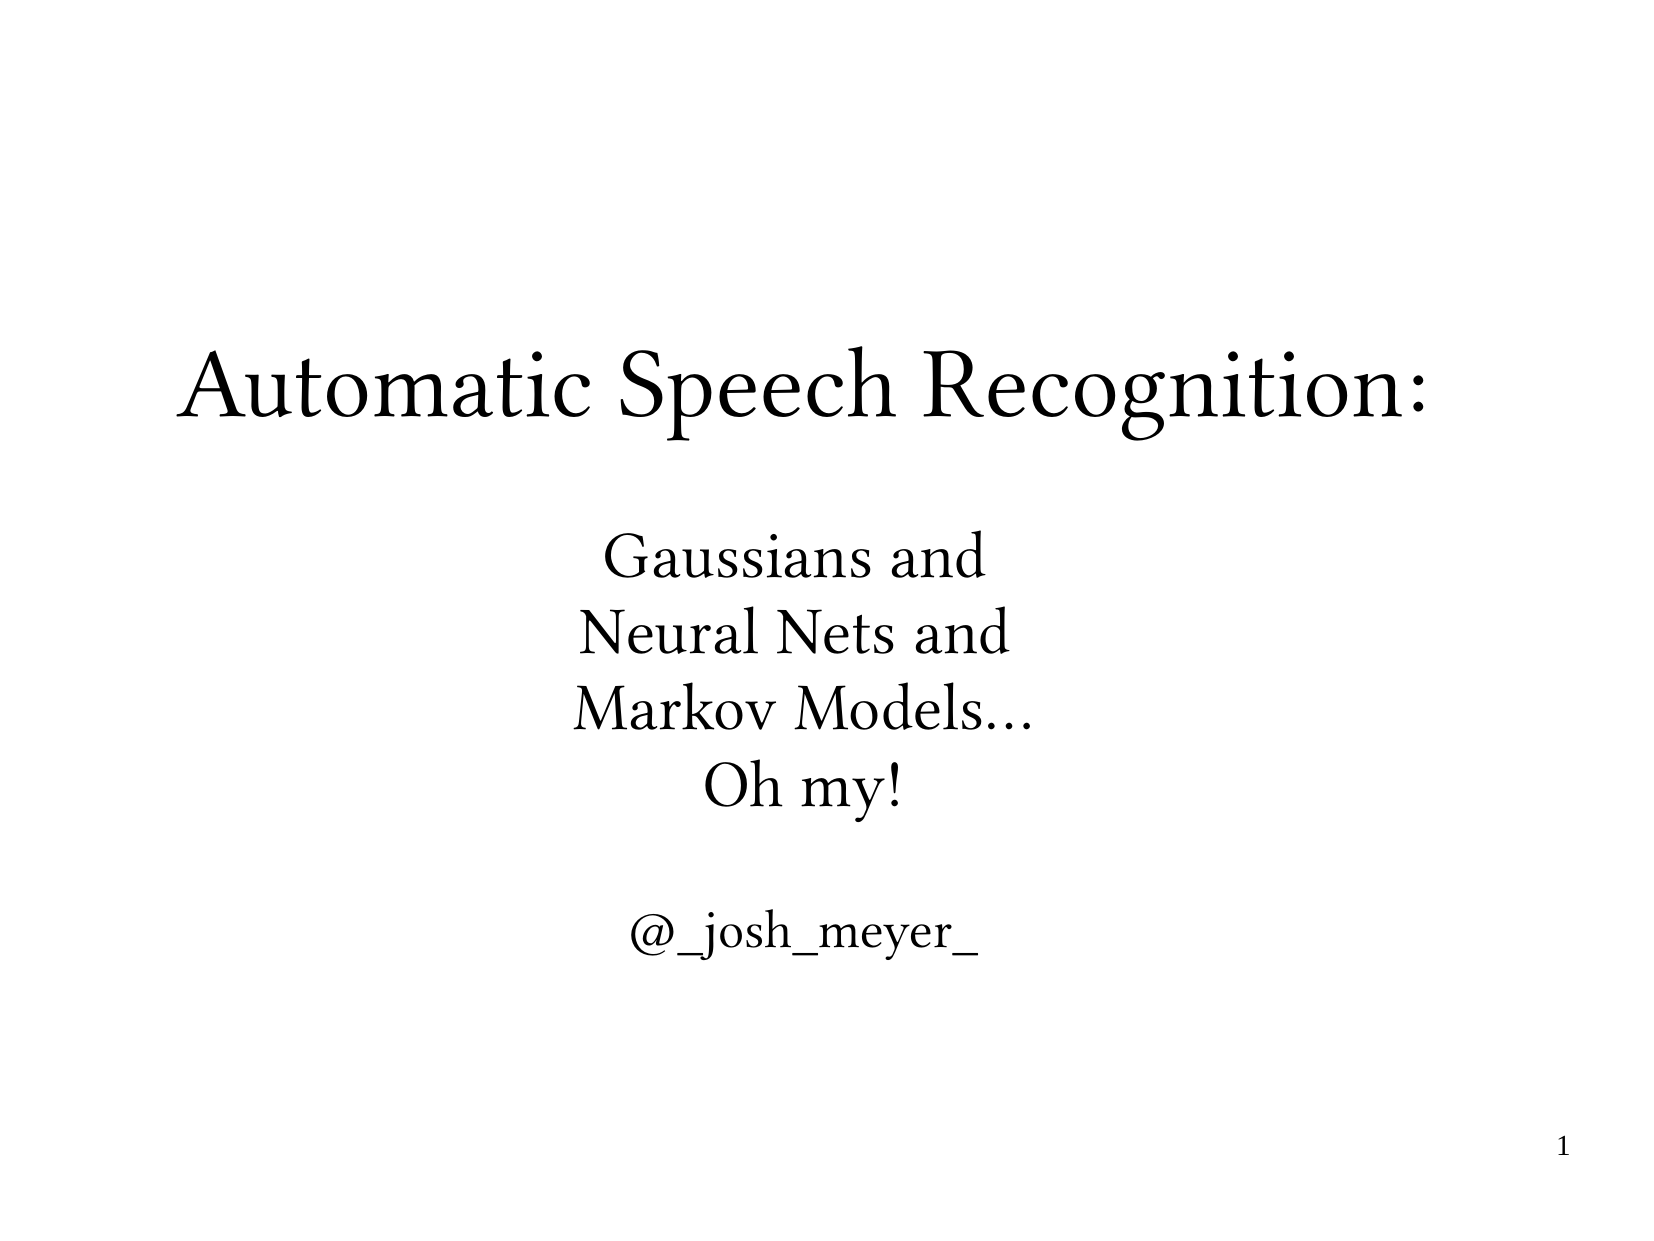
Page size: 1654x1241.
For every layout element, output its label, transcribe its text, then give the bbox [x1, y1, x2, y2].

subtitle Automatic Speech Recognition: Gaussians and Neural Nets and Markov Models… Oh my! @_josh_meyer_ [60, 72, 1549, 1216]
